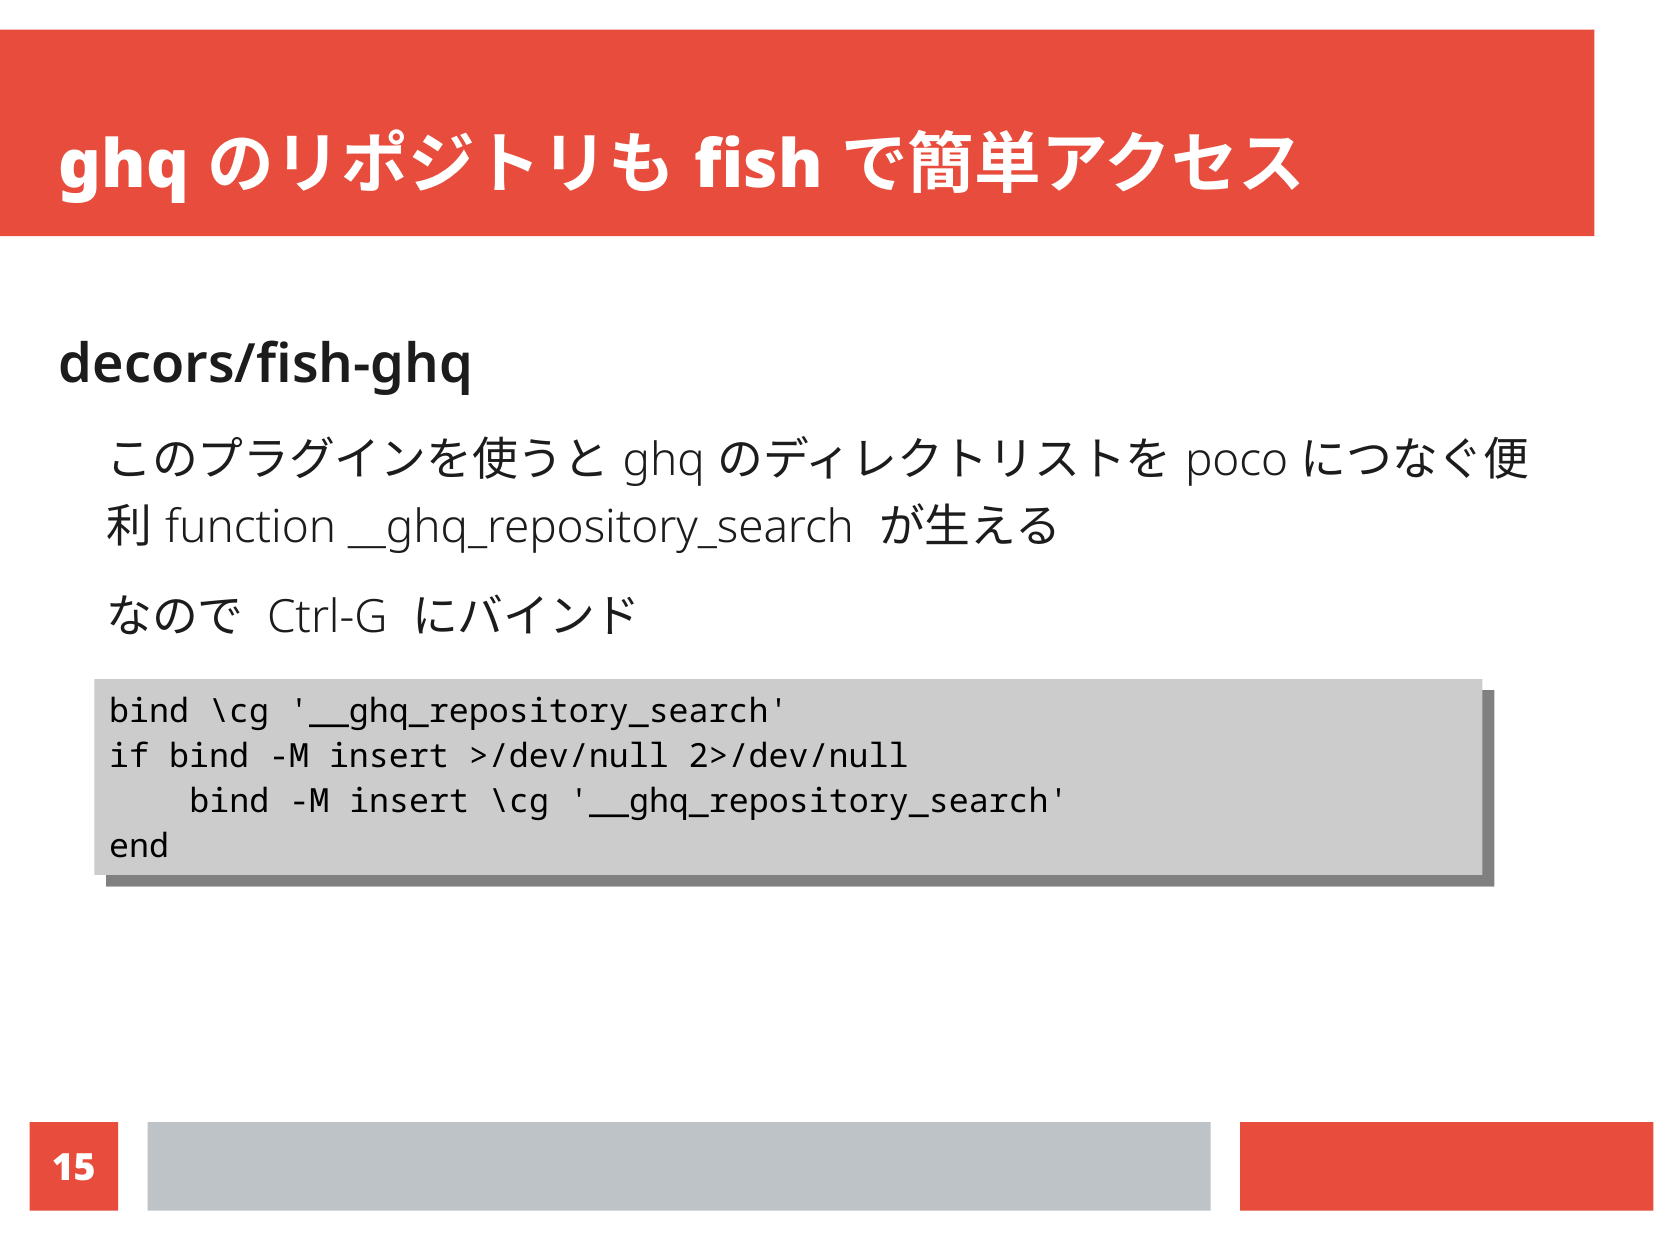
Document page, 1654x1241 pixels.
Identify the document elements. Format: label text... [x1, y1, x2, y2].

list decors/fish-ghq このプラグインを使うとghqのディレクトリストをpocoにつなぐ便利function __ghq_repository_search が生える なので Ctrl-G にバインド [59, 324, 1565, 1093]
title ghqのリポジトリもfishで簡単アクセス [59, 59, 1595, 207]
text_box bind \cg '__ghq_repository_search' if bind -M insert >/dev/null 2>/dev/null bind -M insert \cg '__ghq_repository_search' end [94, 679, 1483, 861]
